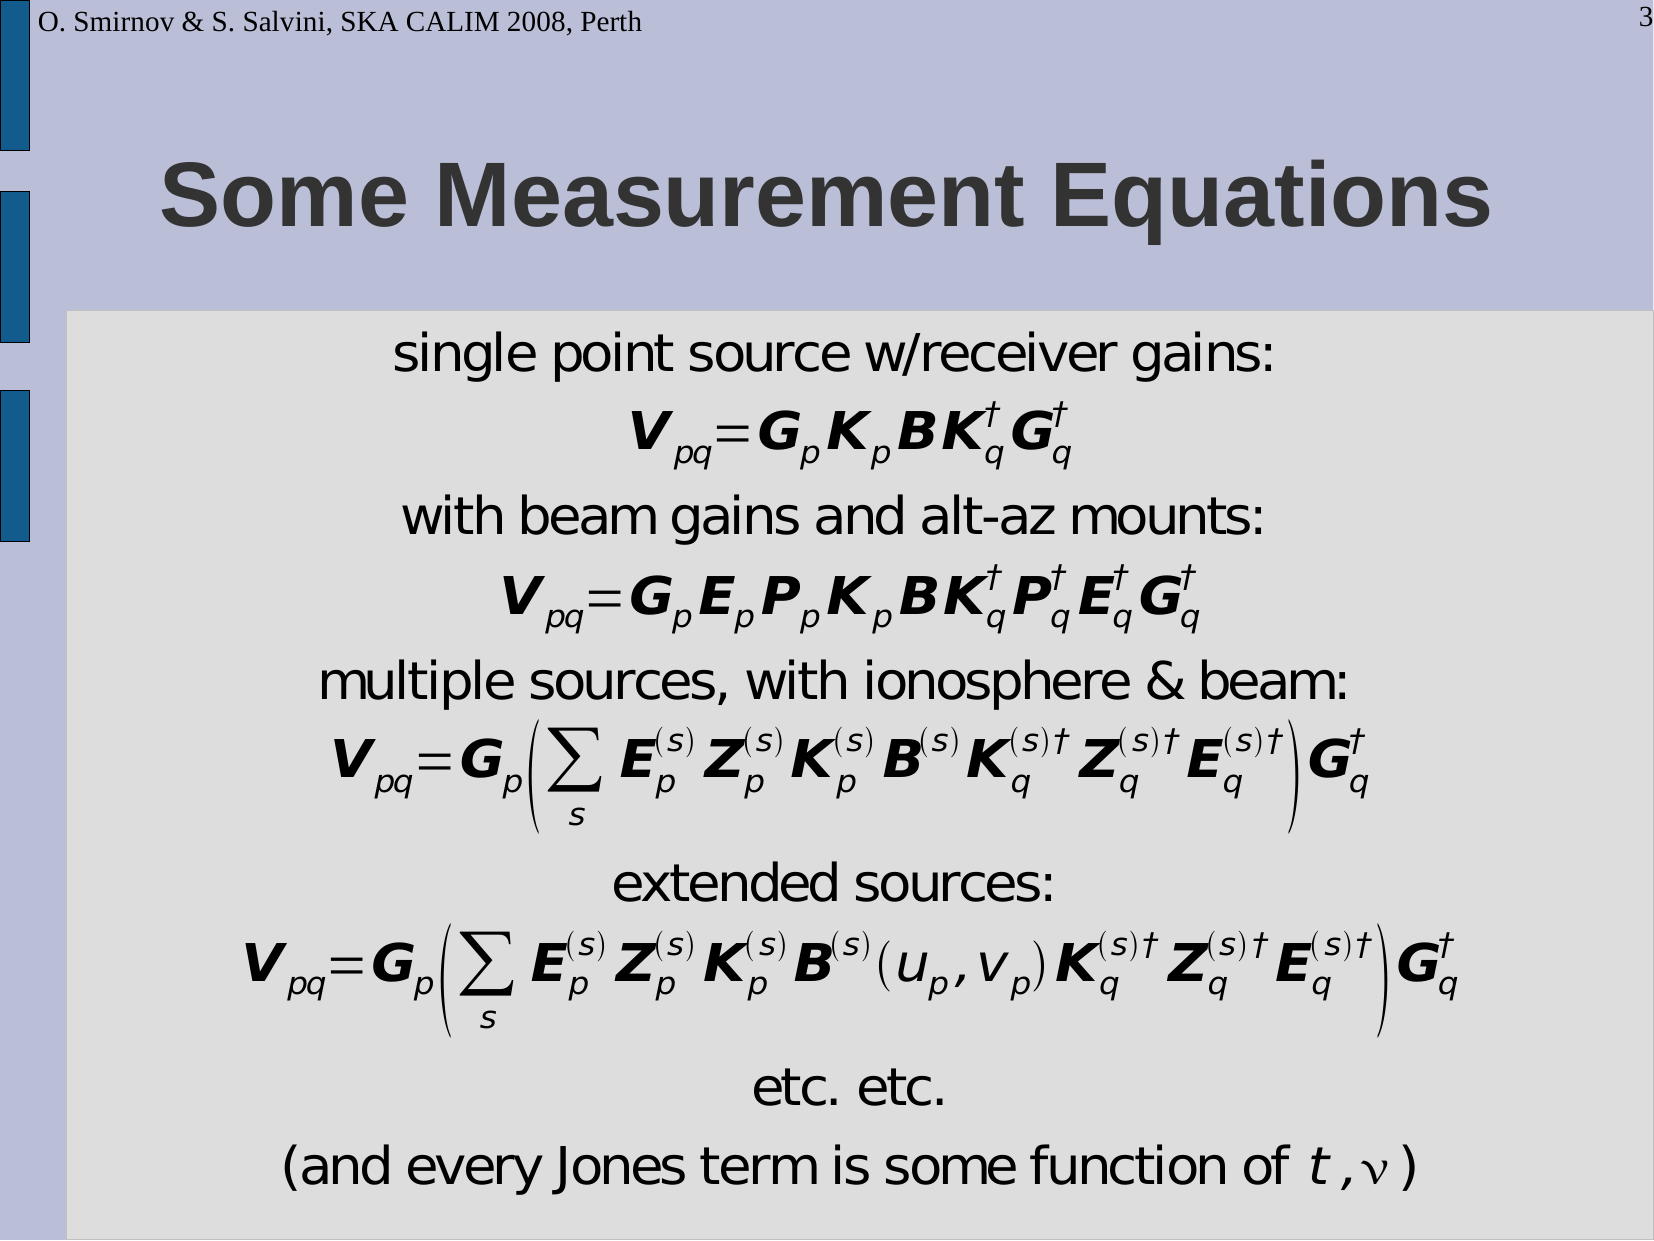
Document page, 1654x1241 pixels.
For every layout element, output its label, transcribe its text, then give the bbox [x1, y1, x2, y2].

chart [234, 310, 1463, 1200]
title Some Measurement Equations [121, 76, 1534, 313]
